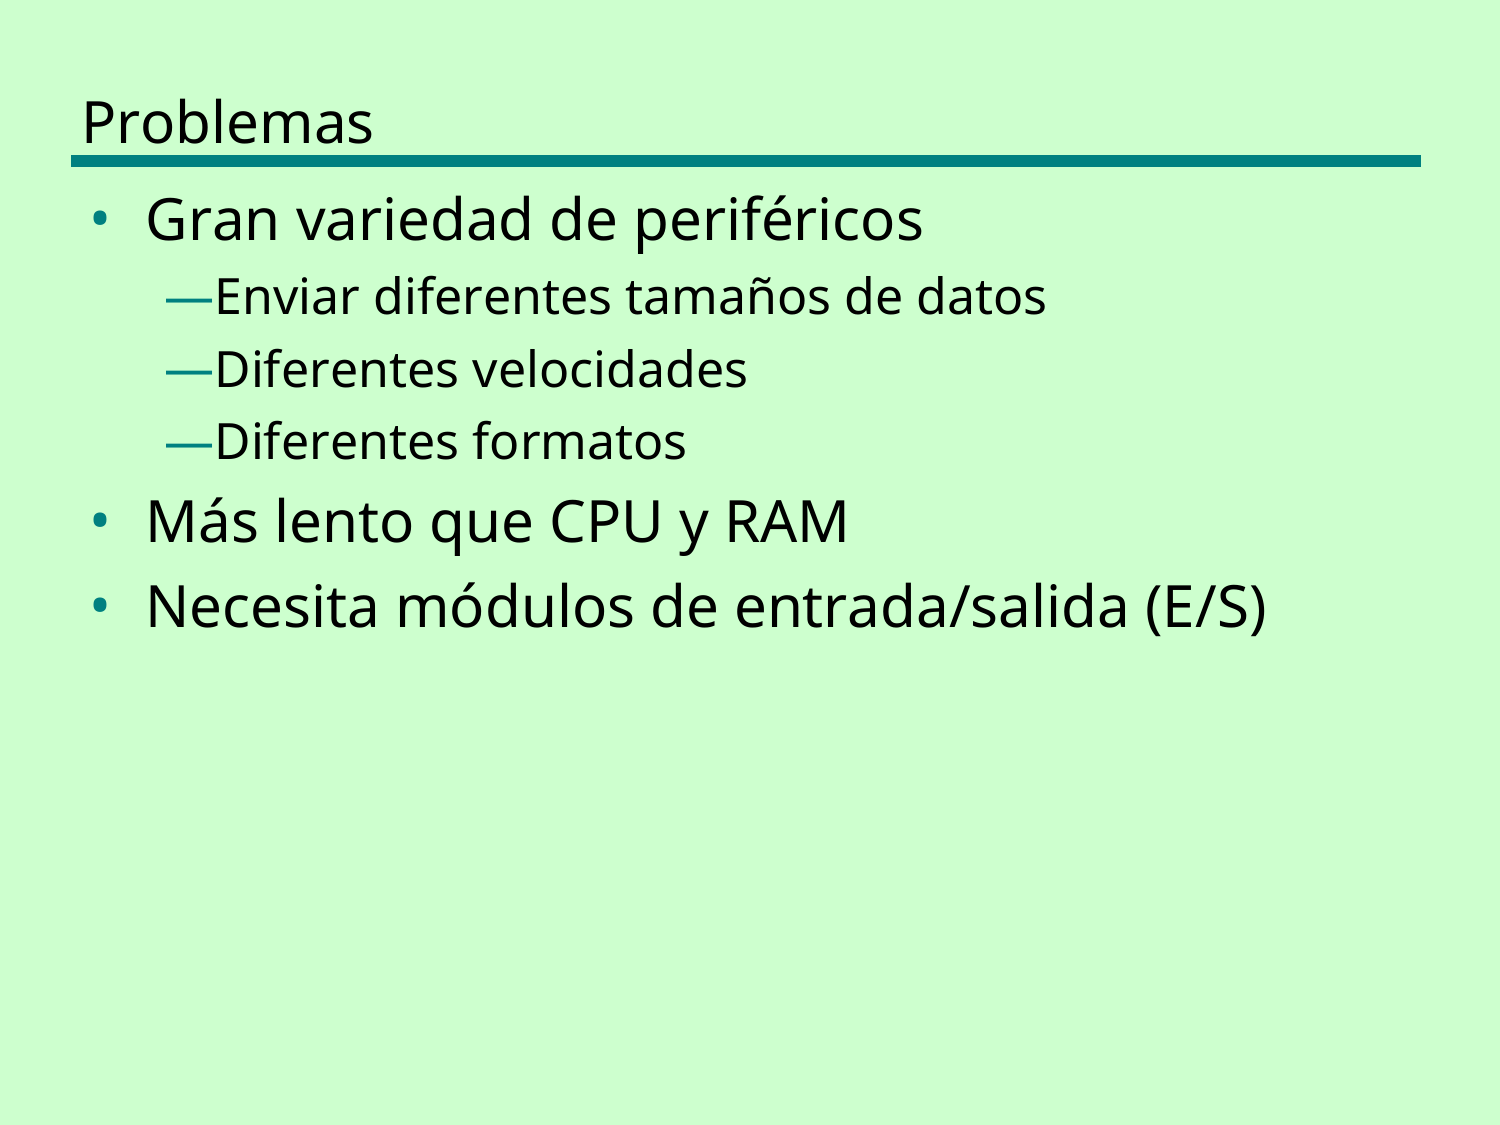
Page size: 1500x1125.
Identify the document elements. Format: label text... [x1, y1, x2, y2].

list Gran variedad de periféricos Enviar diferentes tamaños de datos Diferentes velocidades Diferentes formatos Más lento que CPU y RAM Necesita módulos de entrada/salida (E/S) [74, 174, 1417, 1101]
title Problemas [66, 24, 1413, 163]
